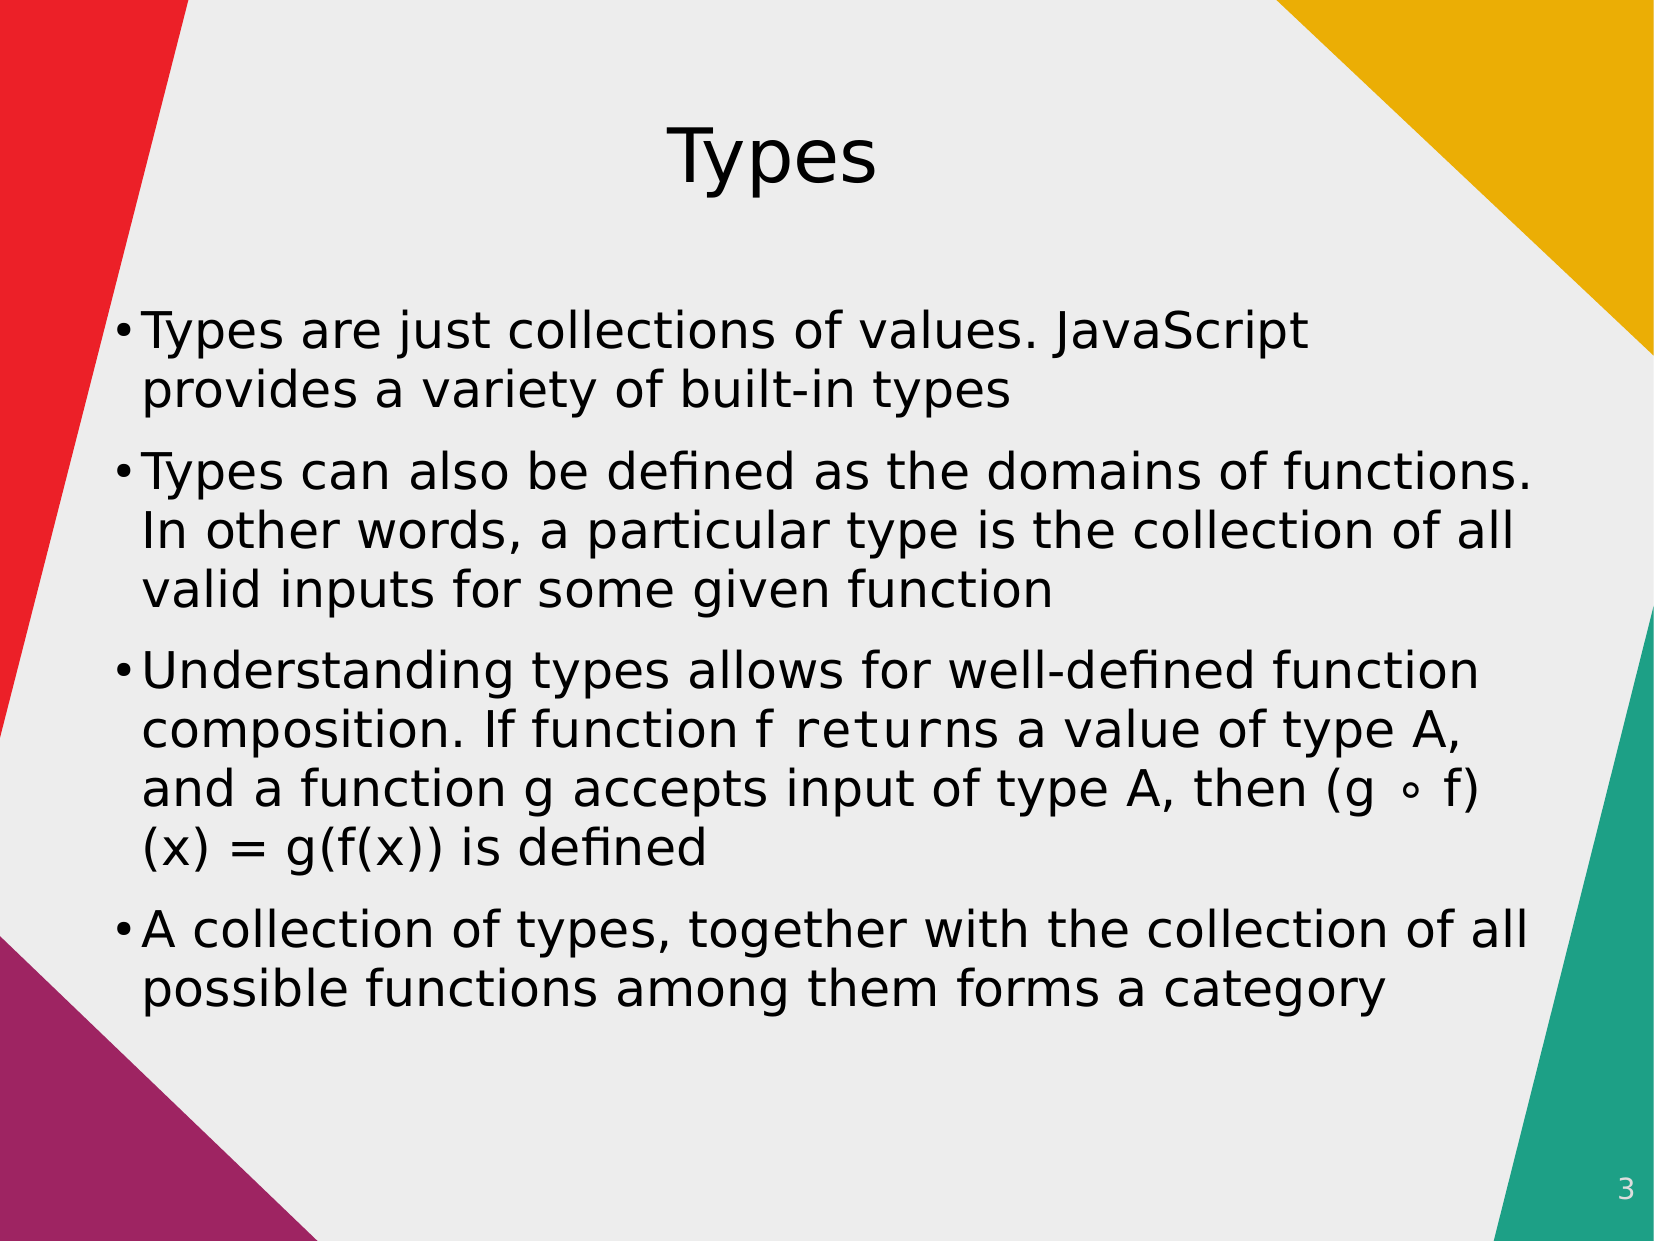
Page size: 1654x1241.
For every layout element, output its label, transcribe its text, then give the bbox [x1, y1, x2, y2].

title Types [61, 58, 1486, 256]
list Types are just collections of values. JavaScript provides a variety of built-in types Types can also be defined as the domains of functions. In other words, a particular type is the collection of all valid inputs for some given function Understanding types allows for well-defined function composition. If function f returns a value of type A, and a function g accepts input of type A, then (g ∘ f)(x) = g(f(x)) is defined A collection of types, together with the collection of all possible functions among them forms a category [114, 302, 1539, 1033]
